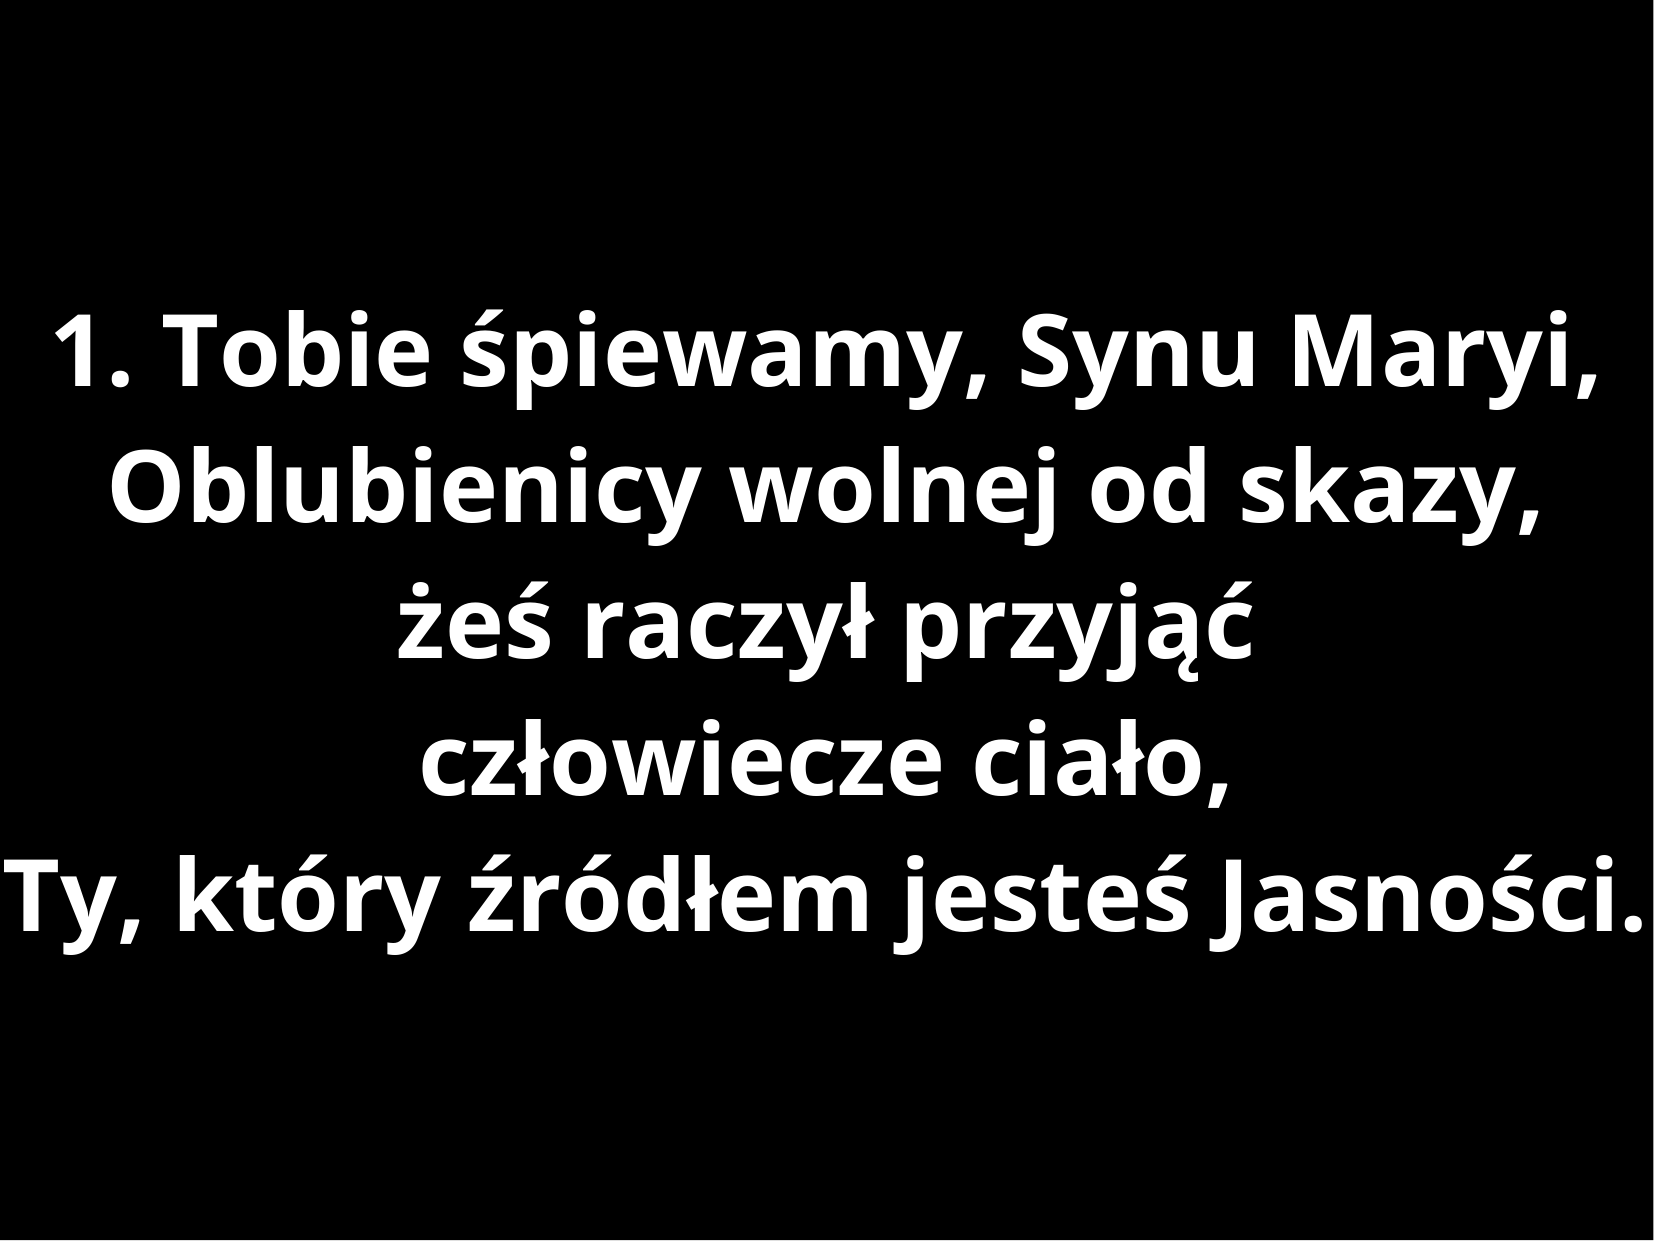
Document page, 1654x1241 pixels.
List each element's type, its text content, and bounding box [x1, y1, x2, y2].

title 1. Tobie śpiewamy, Synu Maryi, Oblubienicy wolnej od skazy, żeś raczył przyjąć człowiecze ciało, Ty, który źródłem jesteś Jasności. [0, 0, 1654, 1241]
